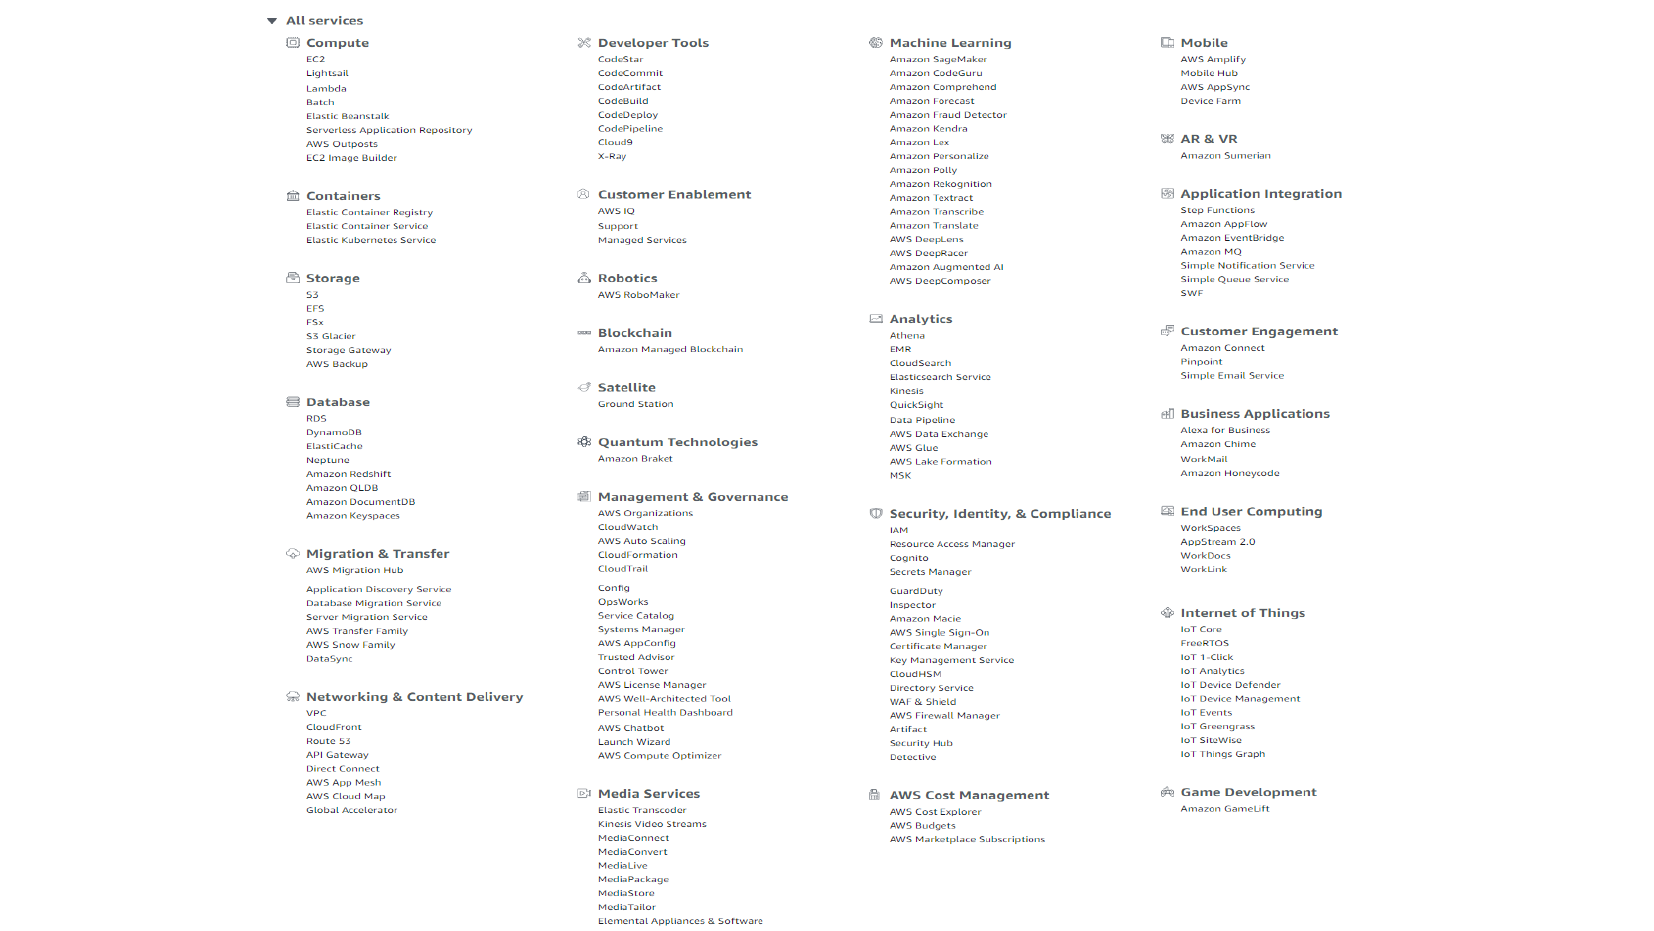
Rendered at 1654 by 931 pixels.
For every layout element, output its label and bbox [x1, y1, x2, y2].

picture [259, 8, 1441, 931]
